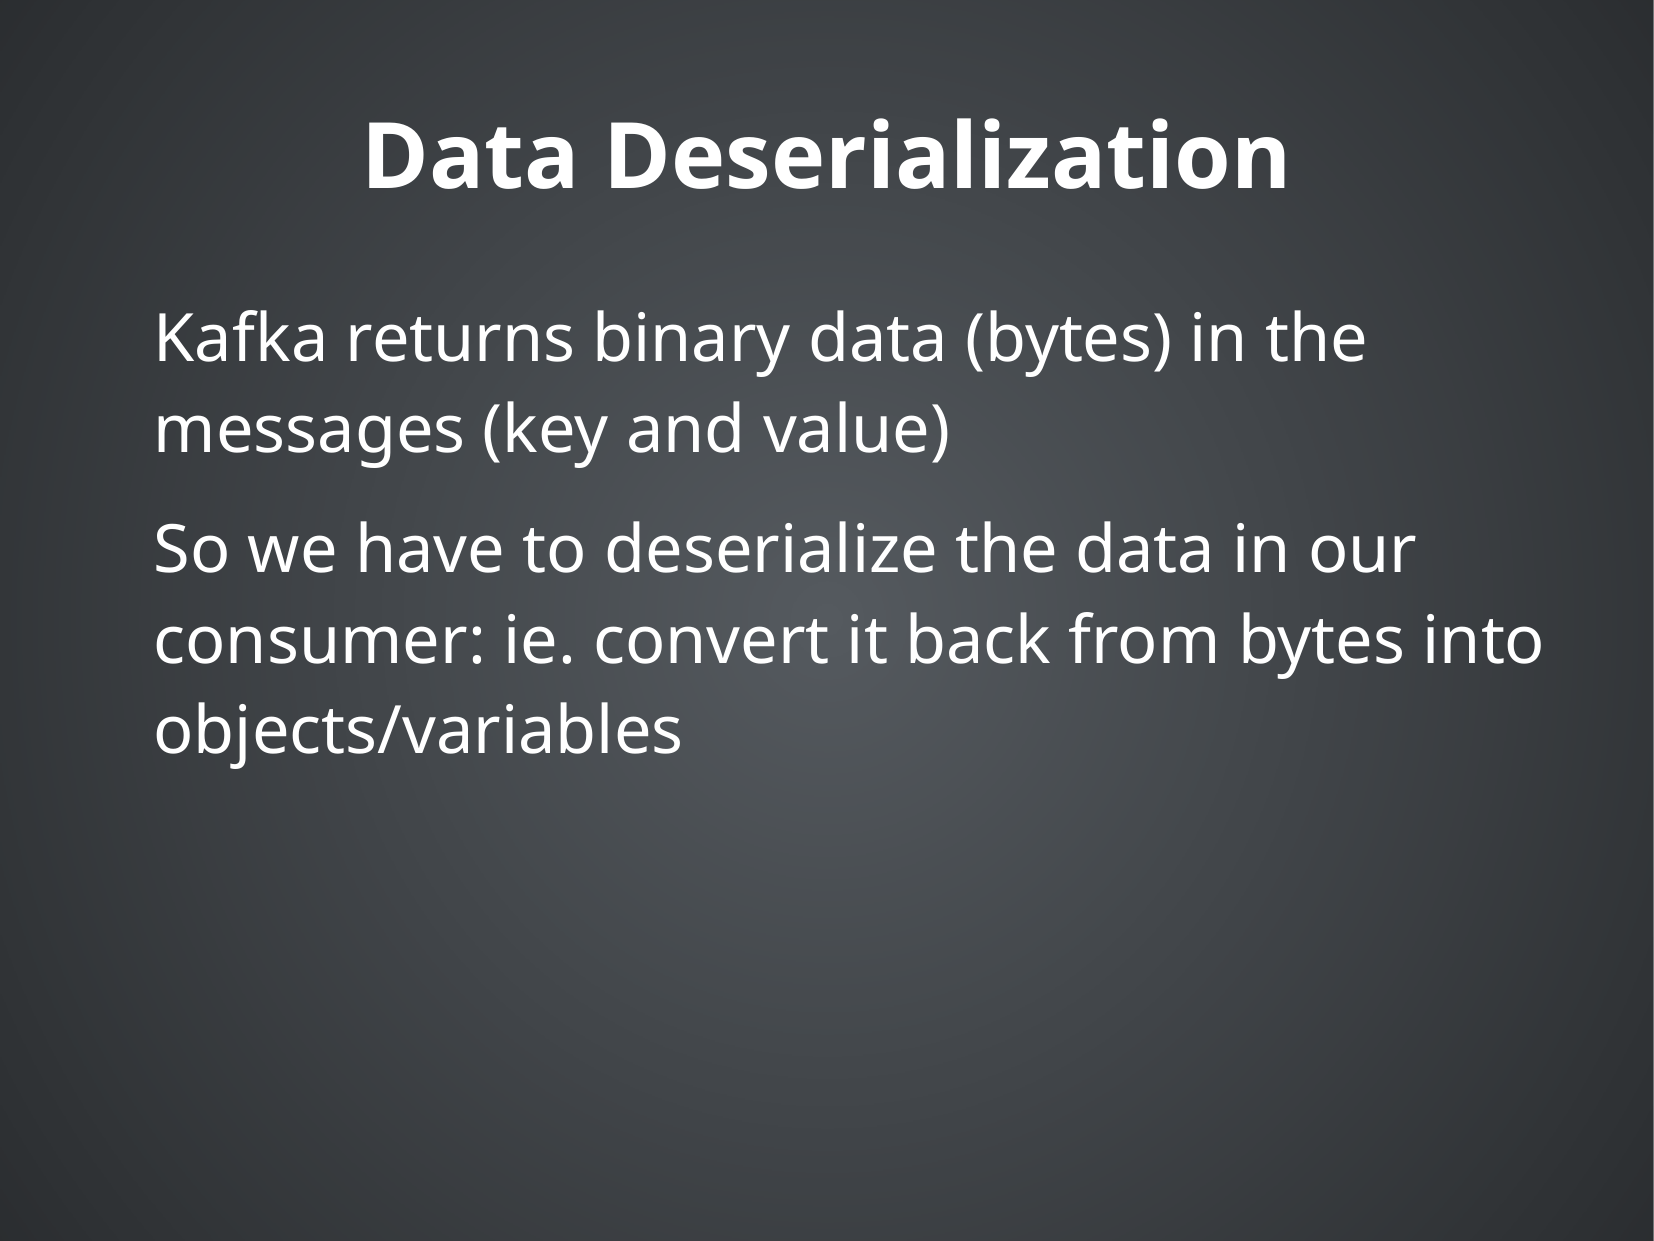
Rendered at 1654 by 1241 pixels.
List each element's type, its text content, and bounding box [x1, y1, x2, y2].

title Data Deserialization [82, 49, 1571, 257]
list Kafka returns binary data (bytes) in the messages (key and value) So we have to deserialize the data in our consumer: ie. convert it back from bytes into objects/variables [82, 290, 1571, 1109]
picture [0, 0, 1654, 1241]
